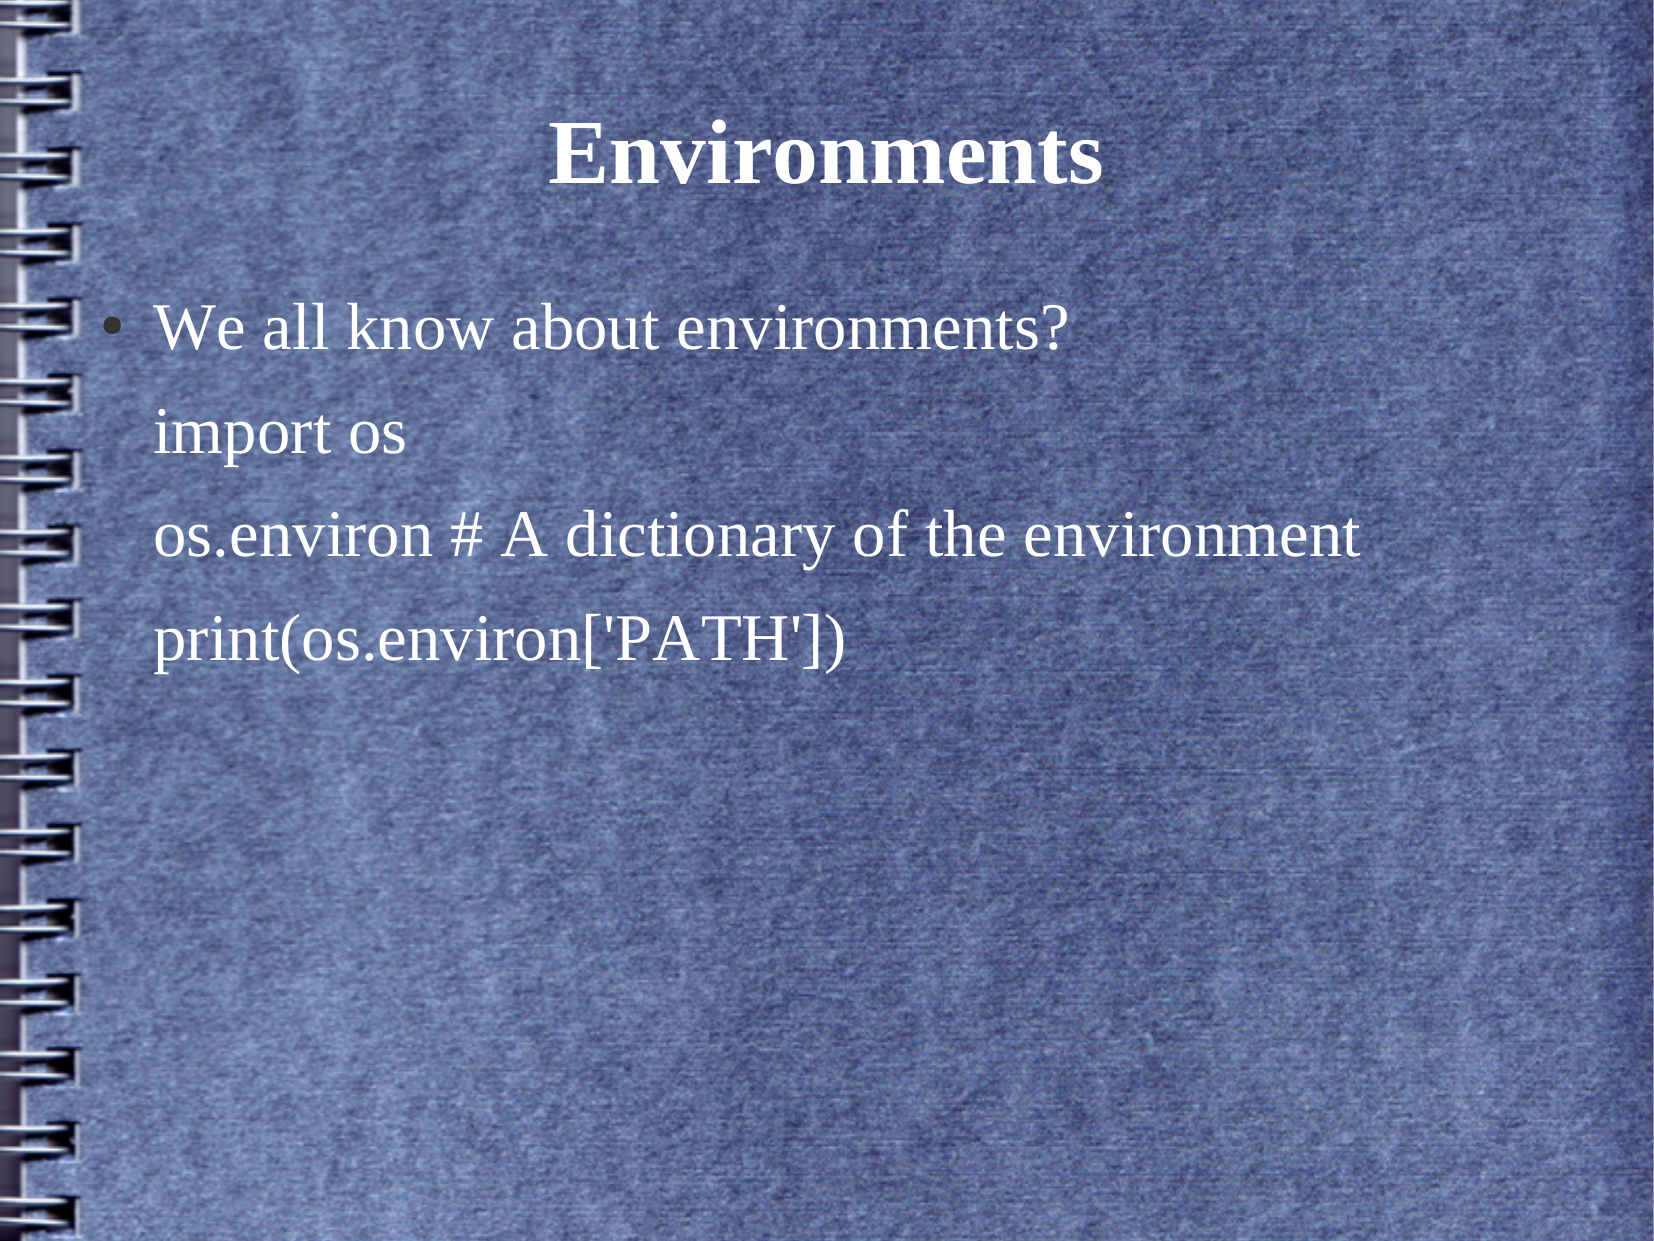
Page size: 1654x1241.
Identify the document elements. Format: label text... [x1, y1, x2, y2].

title Environments [82, 49, 1571, 257]
picture [0, 0, 1654, 1241]
list We all know about environments? import os os.environ # A dictionary of the environment print(os.environ['PATH']) [82, 290, 1571, 1109]
